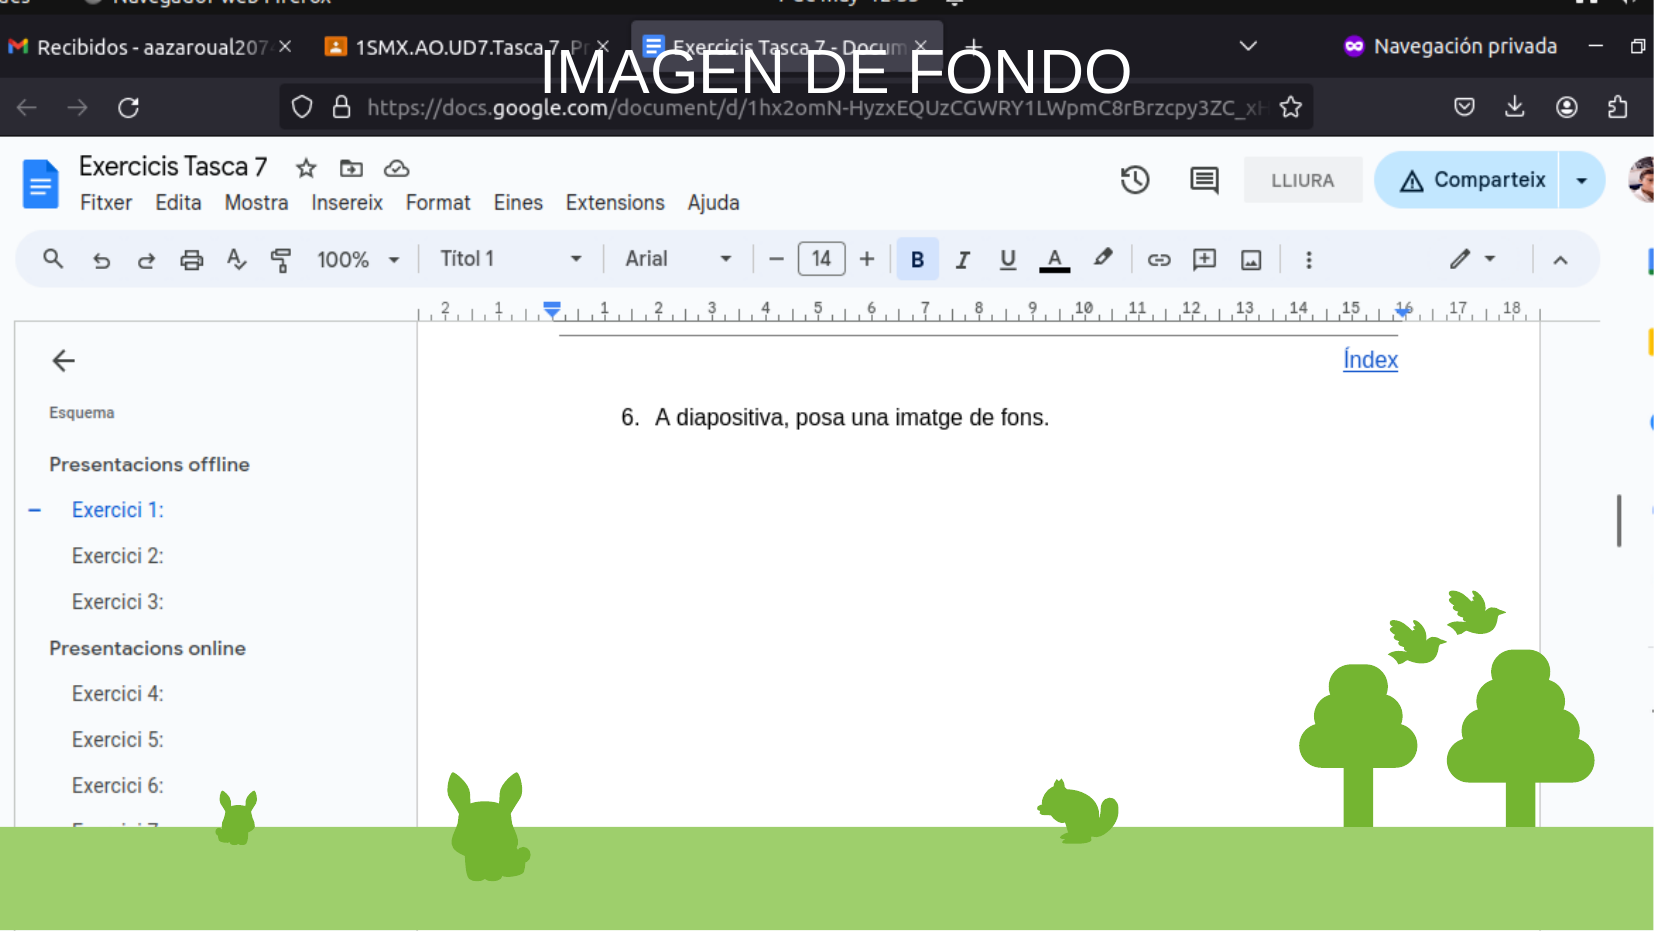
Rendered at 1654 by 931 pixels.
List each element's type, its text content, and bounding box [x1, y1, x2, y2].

text_box IMAGEN DE FONDO [525, 29, 1182, 119]
picture [0, 0, 1654, 826]
